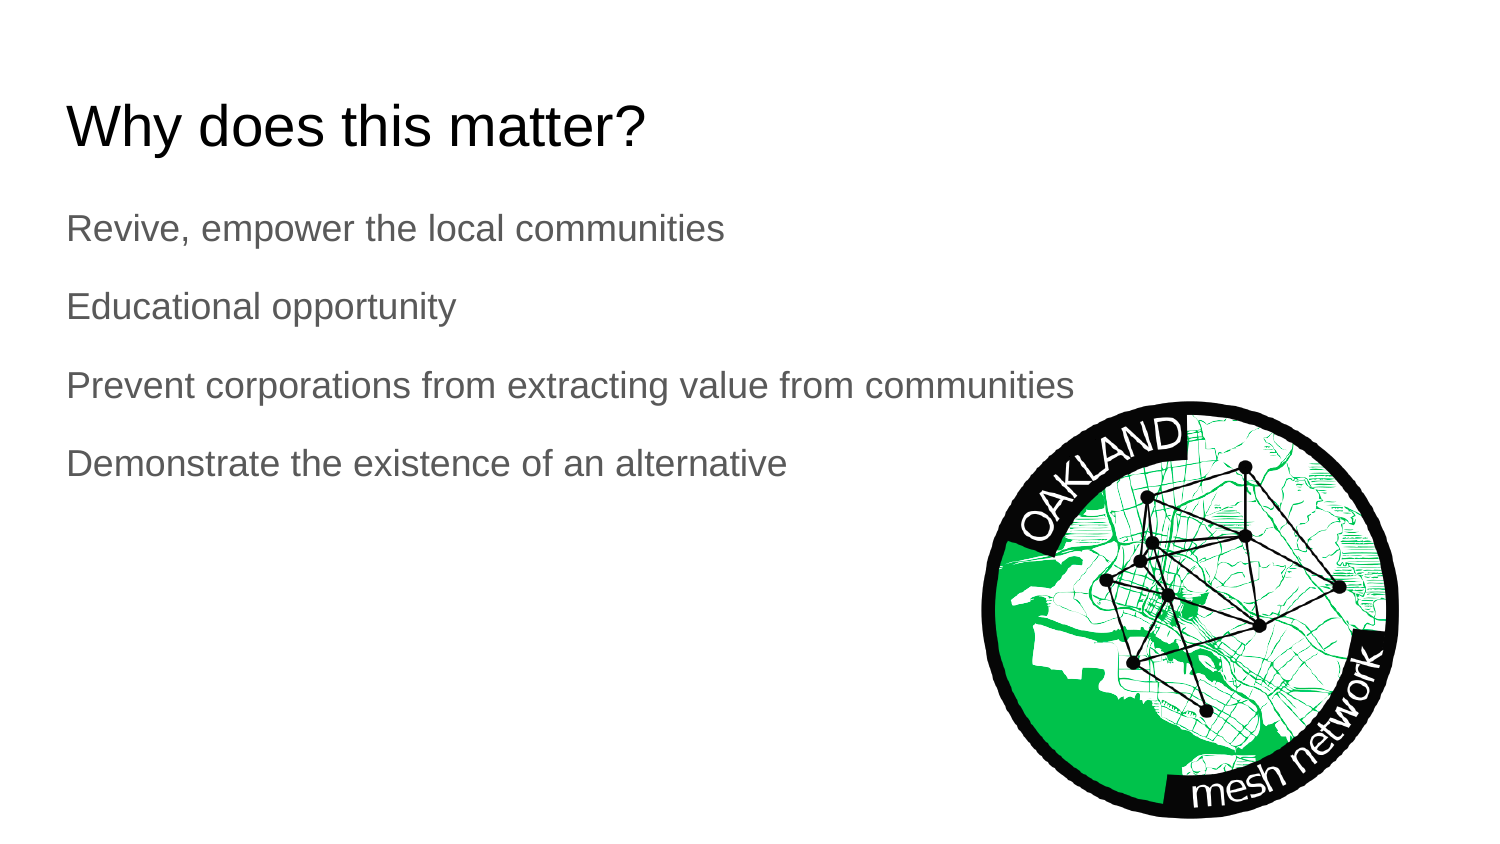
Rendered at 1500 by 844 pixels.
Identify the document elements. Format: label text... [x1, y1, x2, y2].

list Revive, empower the local communities Educational opportunity Prevent corporations from extracting value from communities Demonstrate the existence of an alternative [51, 189, 1449, 750]
title Why does this matter? [51, 72, 1449, 167]
picture [974, 750, 1405, 824]
